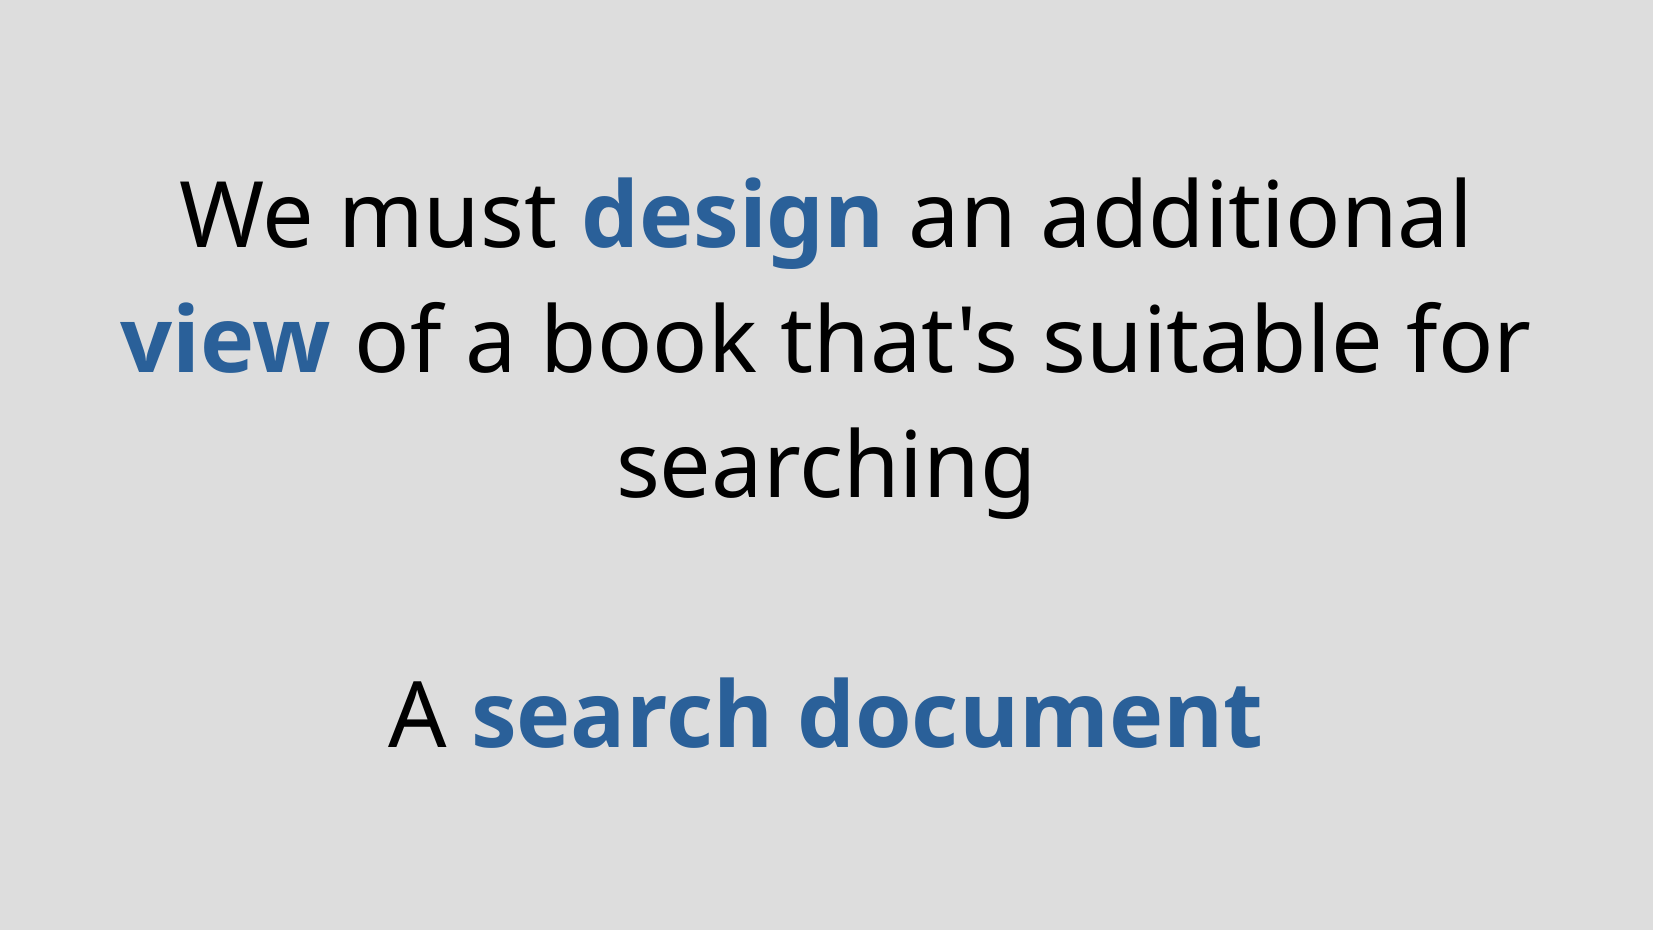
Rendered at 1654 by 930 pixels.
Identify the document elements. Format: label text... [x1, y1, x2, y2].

subtitle We must design an additional view of a book that's suitable for searching A search document [82, 88, 1571, 836]
